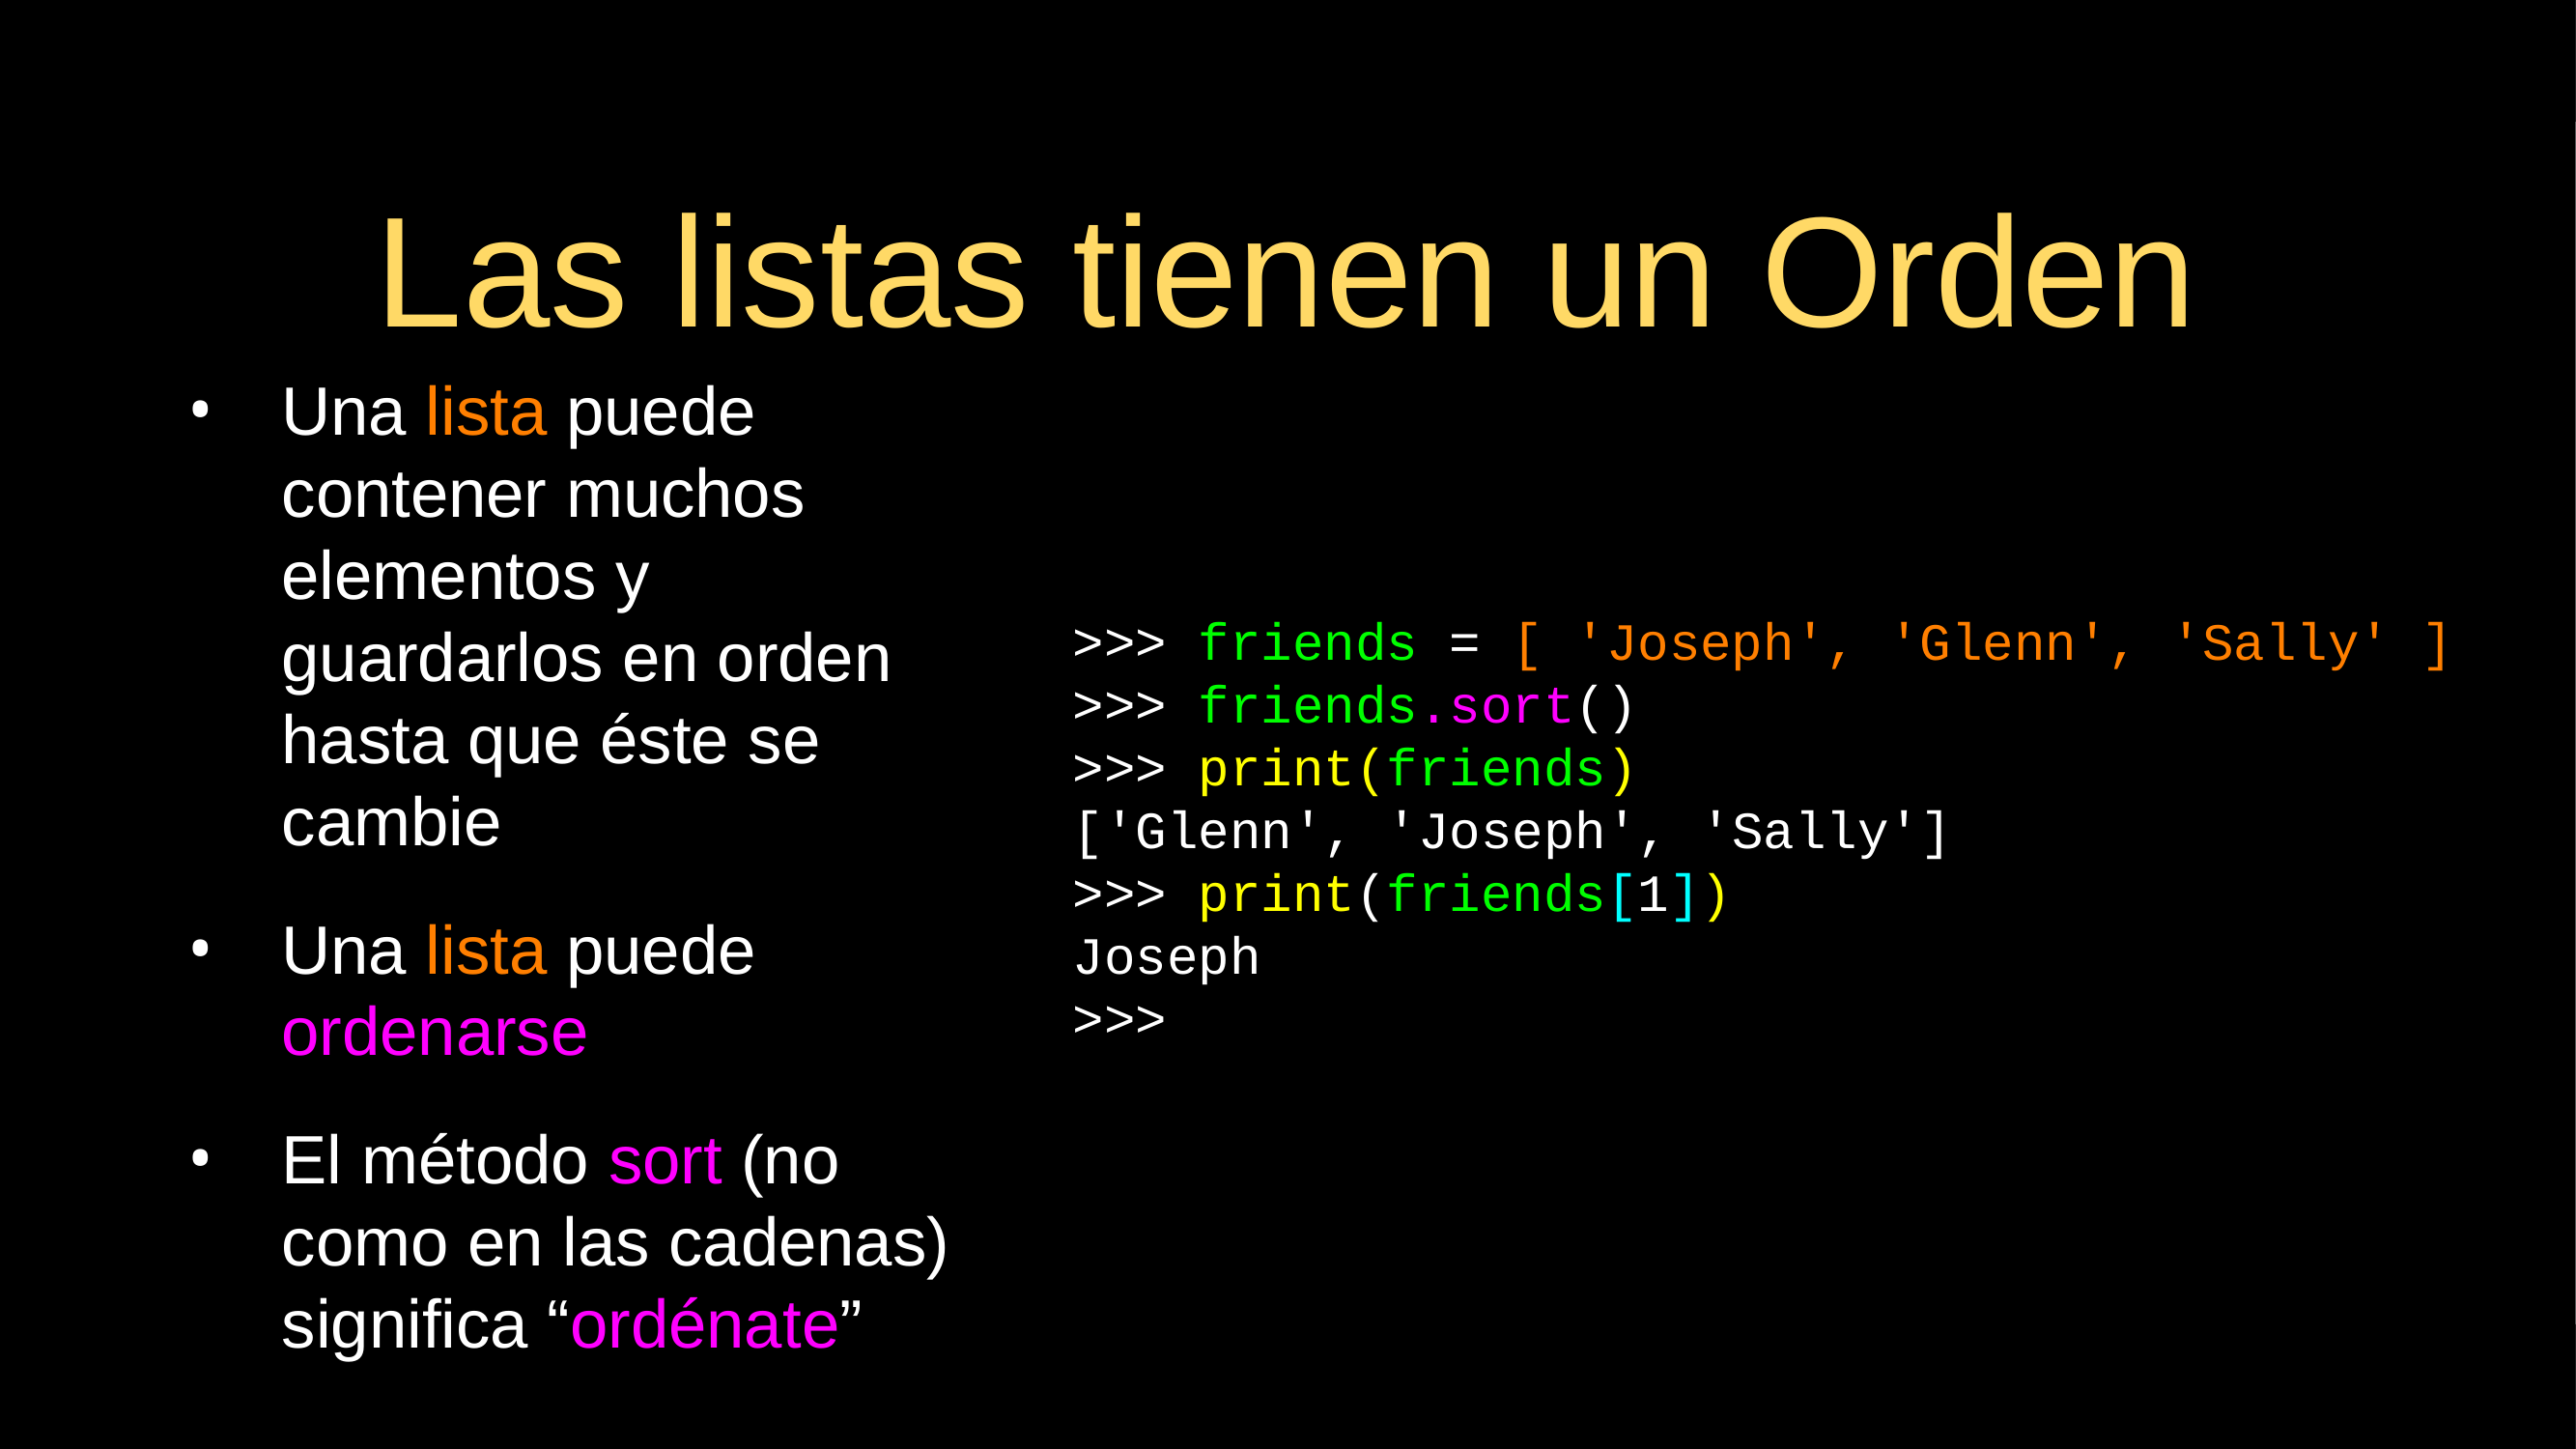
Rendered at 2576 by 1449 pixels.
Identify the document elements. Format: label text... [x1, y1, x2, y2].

title Las listas tienen un Orden [183, 125, 2391, 403]
list Una lista puede contener muchos elementos y guardarlos en orden hasta que éste se cambie Una lista puede ordenarse El método sort (no como en las cadenas) significa “ordénate” [99, 412, 975, 1317]
text_box >>> friends = [ 'Joseph', 'Glenn', 'Sally' ] >>> friends.sort() >>> print(friends) ['Glenn', 'Joseph', 'Sally'] >>> print(friends[1]) Joseph >>> [1072, 481, 2496, 1174]
